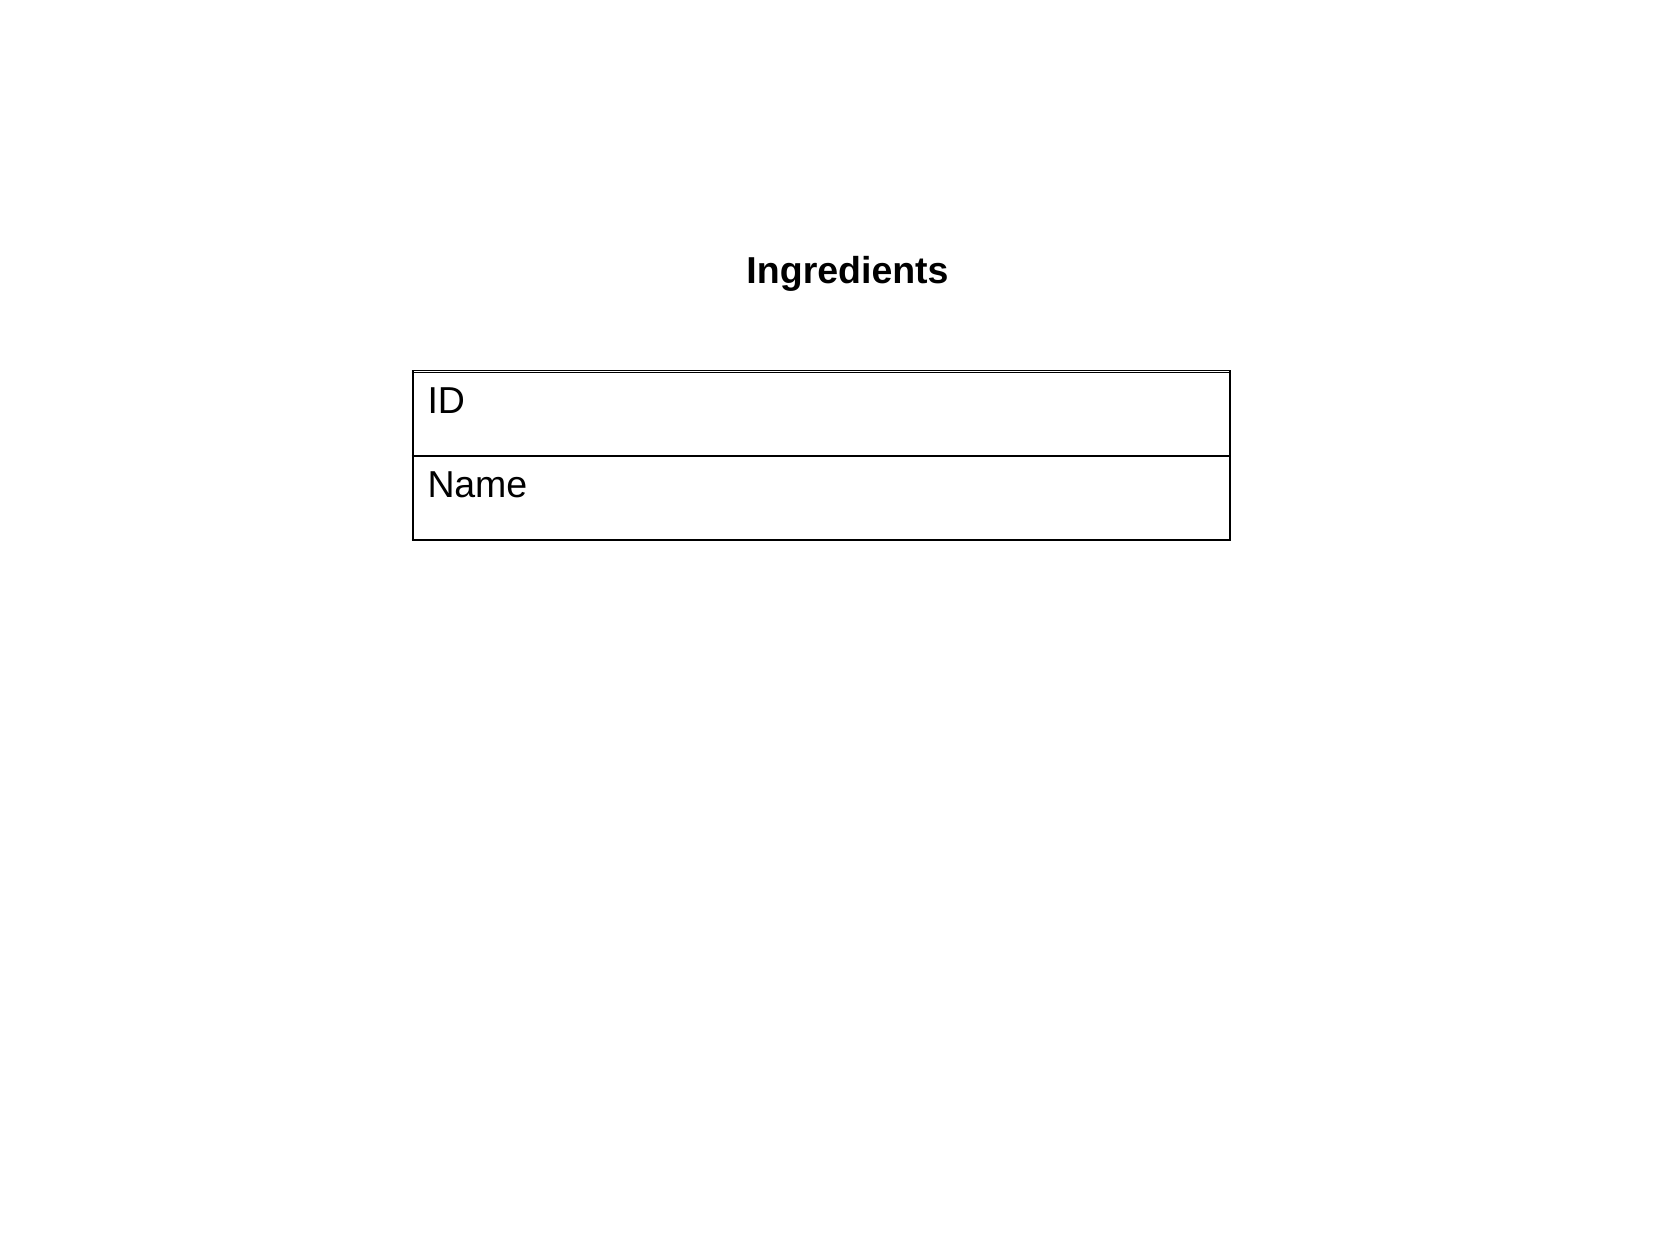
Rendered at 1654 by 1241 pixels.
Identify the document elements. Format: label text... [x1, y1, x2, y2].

table_cell Name [414, 457, 1229, 539]
text_box Ingredients [690, 241, 1006, 301]
table_header ID [414, 373, 1229, 455]
